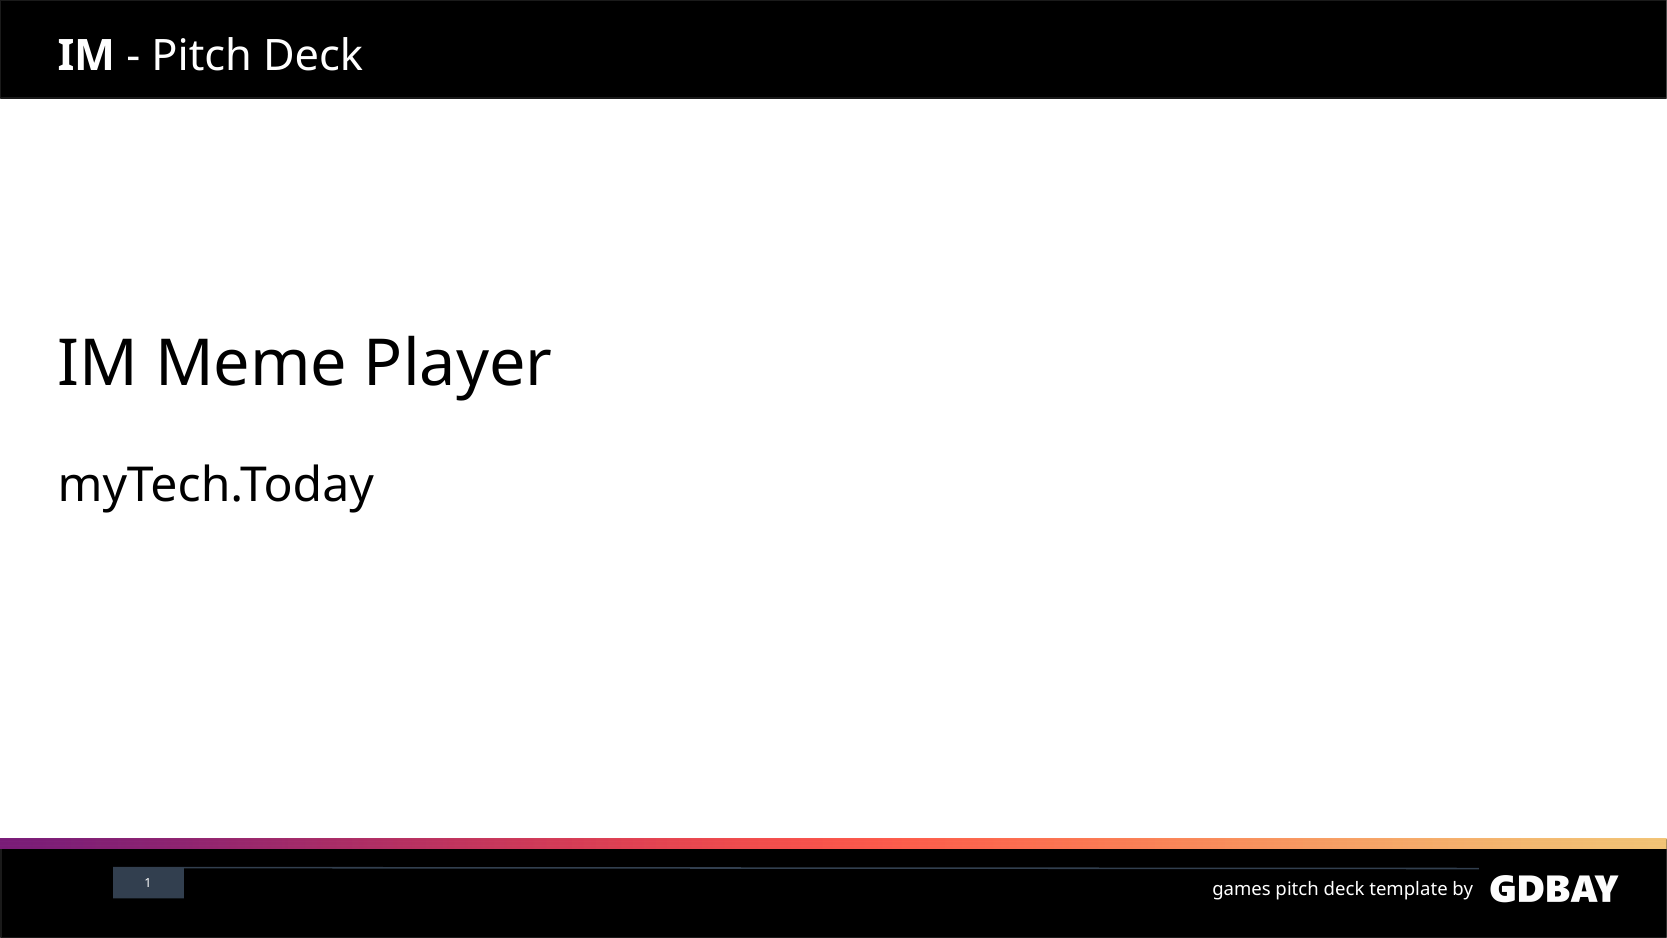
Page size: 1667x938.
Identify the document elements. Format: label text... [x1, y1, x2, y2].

title IM Meme Player [42, 315, 1096, 408]
title IM - Pitch Deck [42, 25, 1480, 88]
slide_number <number> [111, 867, 185, 900]
picture [0, 838, 1667, 849]
title myTech.Today [42, 428, 1096, 520]
picture [1479, 863, 1630, 914]
